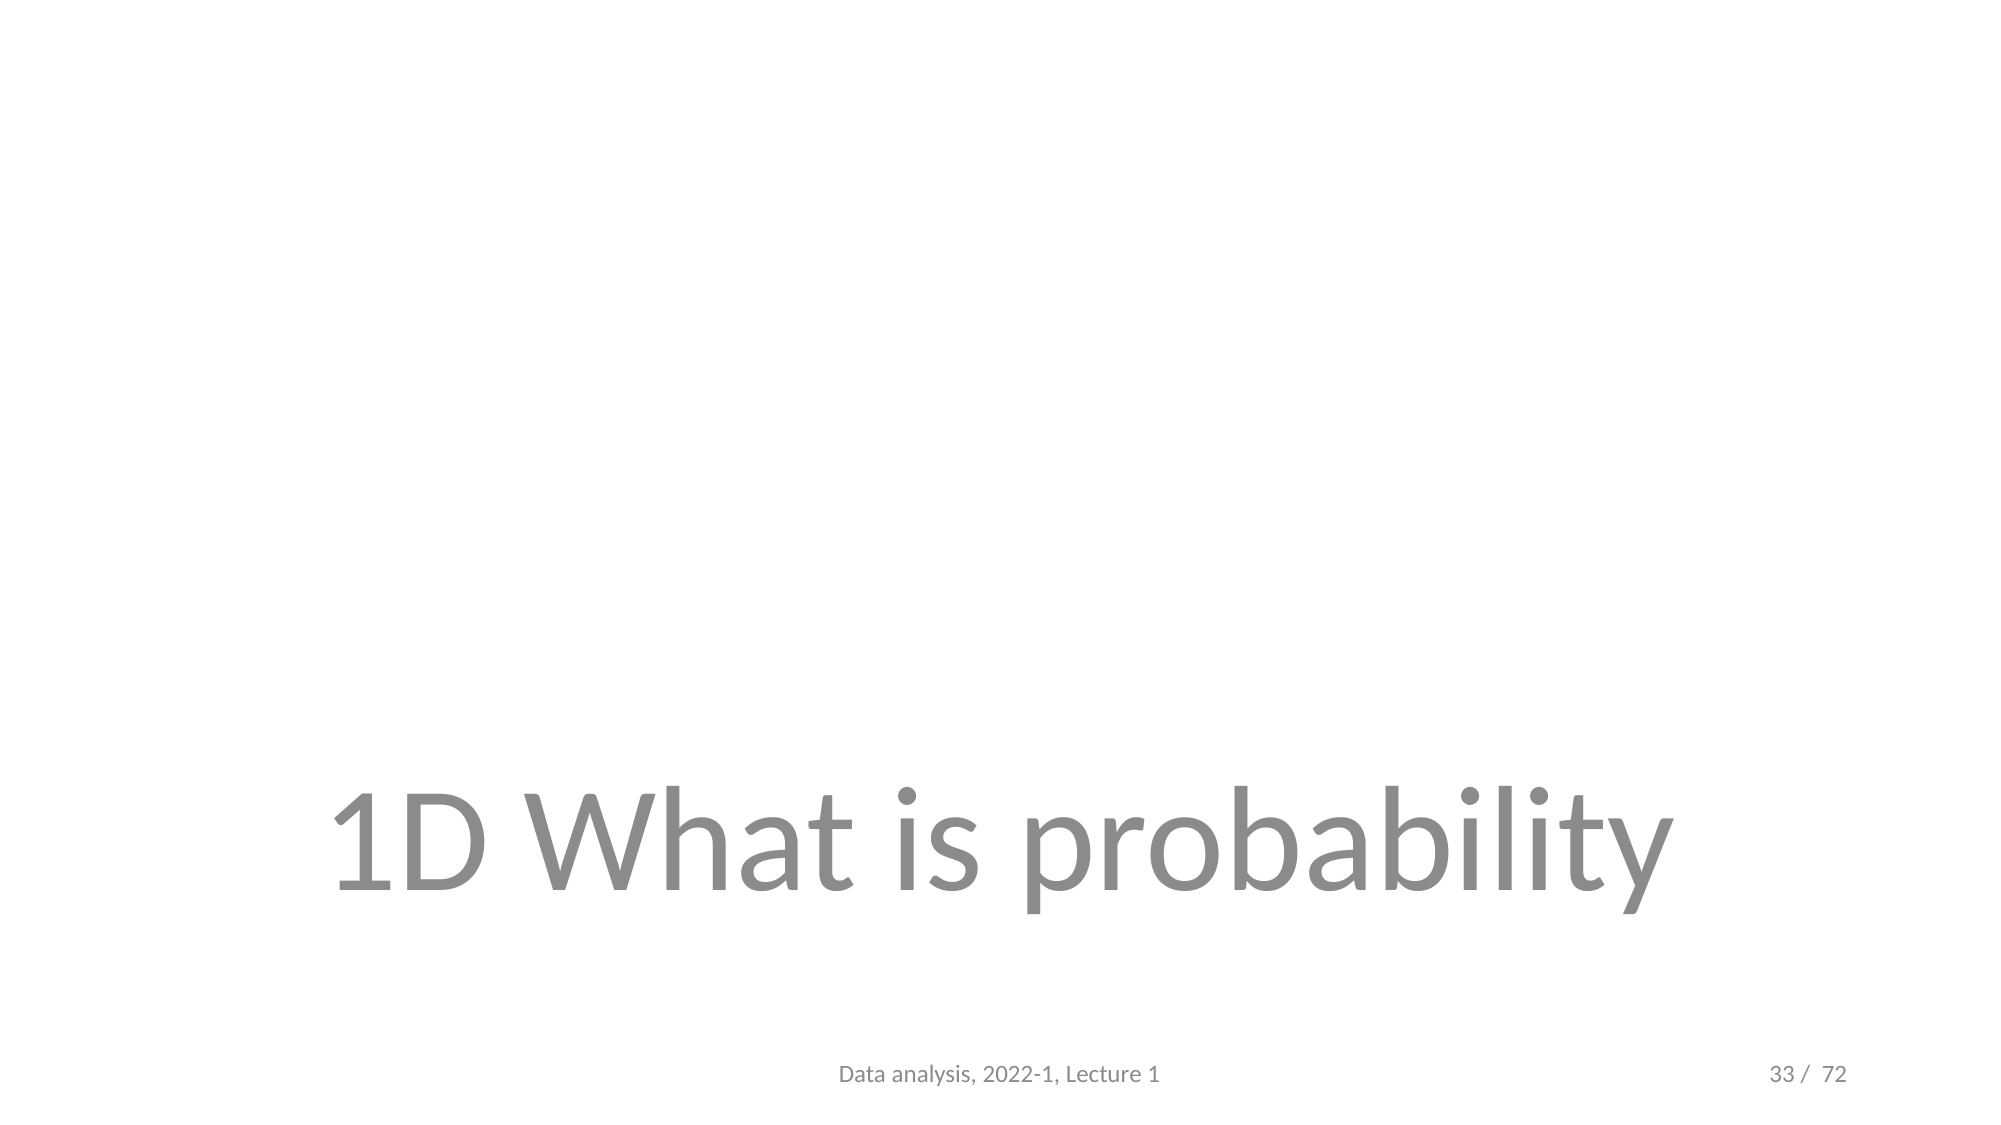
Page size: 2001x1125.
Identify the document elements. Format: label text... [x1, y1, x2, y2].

slide_number <number> / 72 [1412, 1042, 1863, 1103]
list 1D What is probability [136, 752, 1862, 999]
footer Data analysis, 2022-1, Lecture 1 [662, 1042, 1338, 1103]
